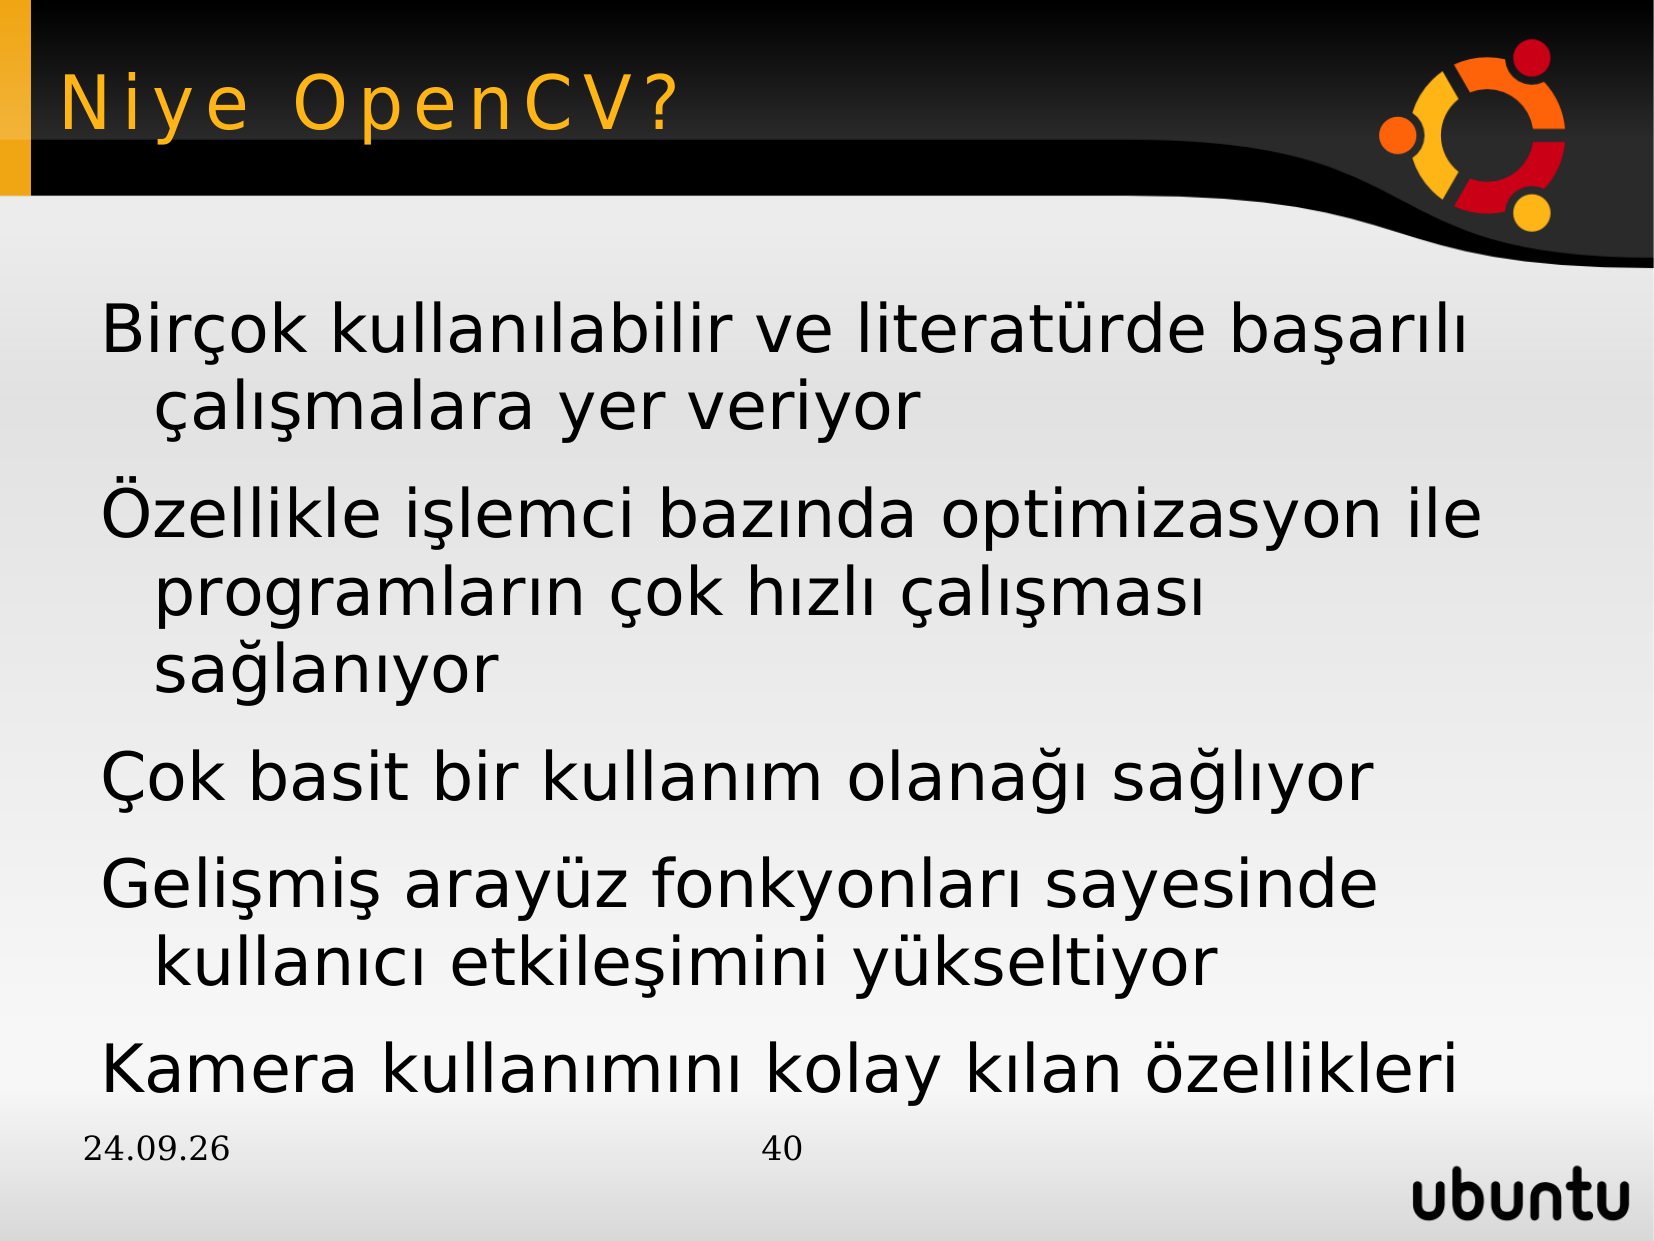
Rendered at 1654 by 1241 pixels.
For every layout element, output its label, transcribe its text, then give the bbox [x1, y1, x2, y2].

title Niye OpenCV? [59, 29, 1270, 178]
list Birçok kullanılabilir ve literatürde başarılı çalışmalara yer veriyor Özellikle işlemci bazında optimizasyon ile programların çok hızlı çalışması sağlanıyor Çok basit bir kullanım olanağı sağlıyor Gelişmiş arayüz fonkyonları sayesinde kullanıcı etkileşimini yükseltiyor Kamera kullanımını kolay kılan özellikleri [82, 290, 1571, 1109]
picture [0, 0, 1654, 1241]
